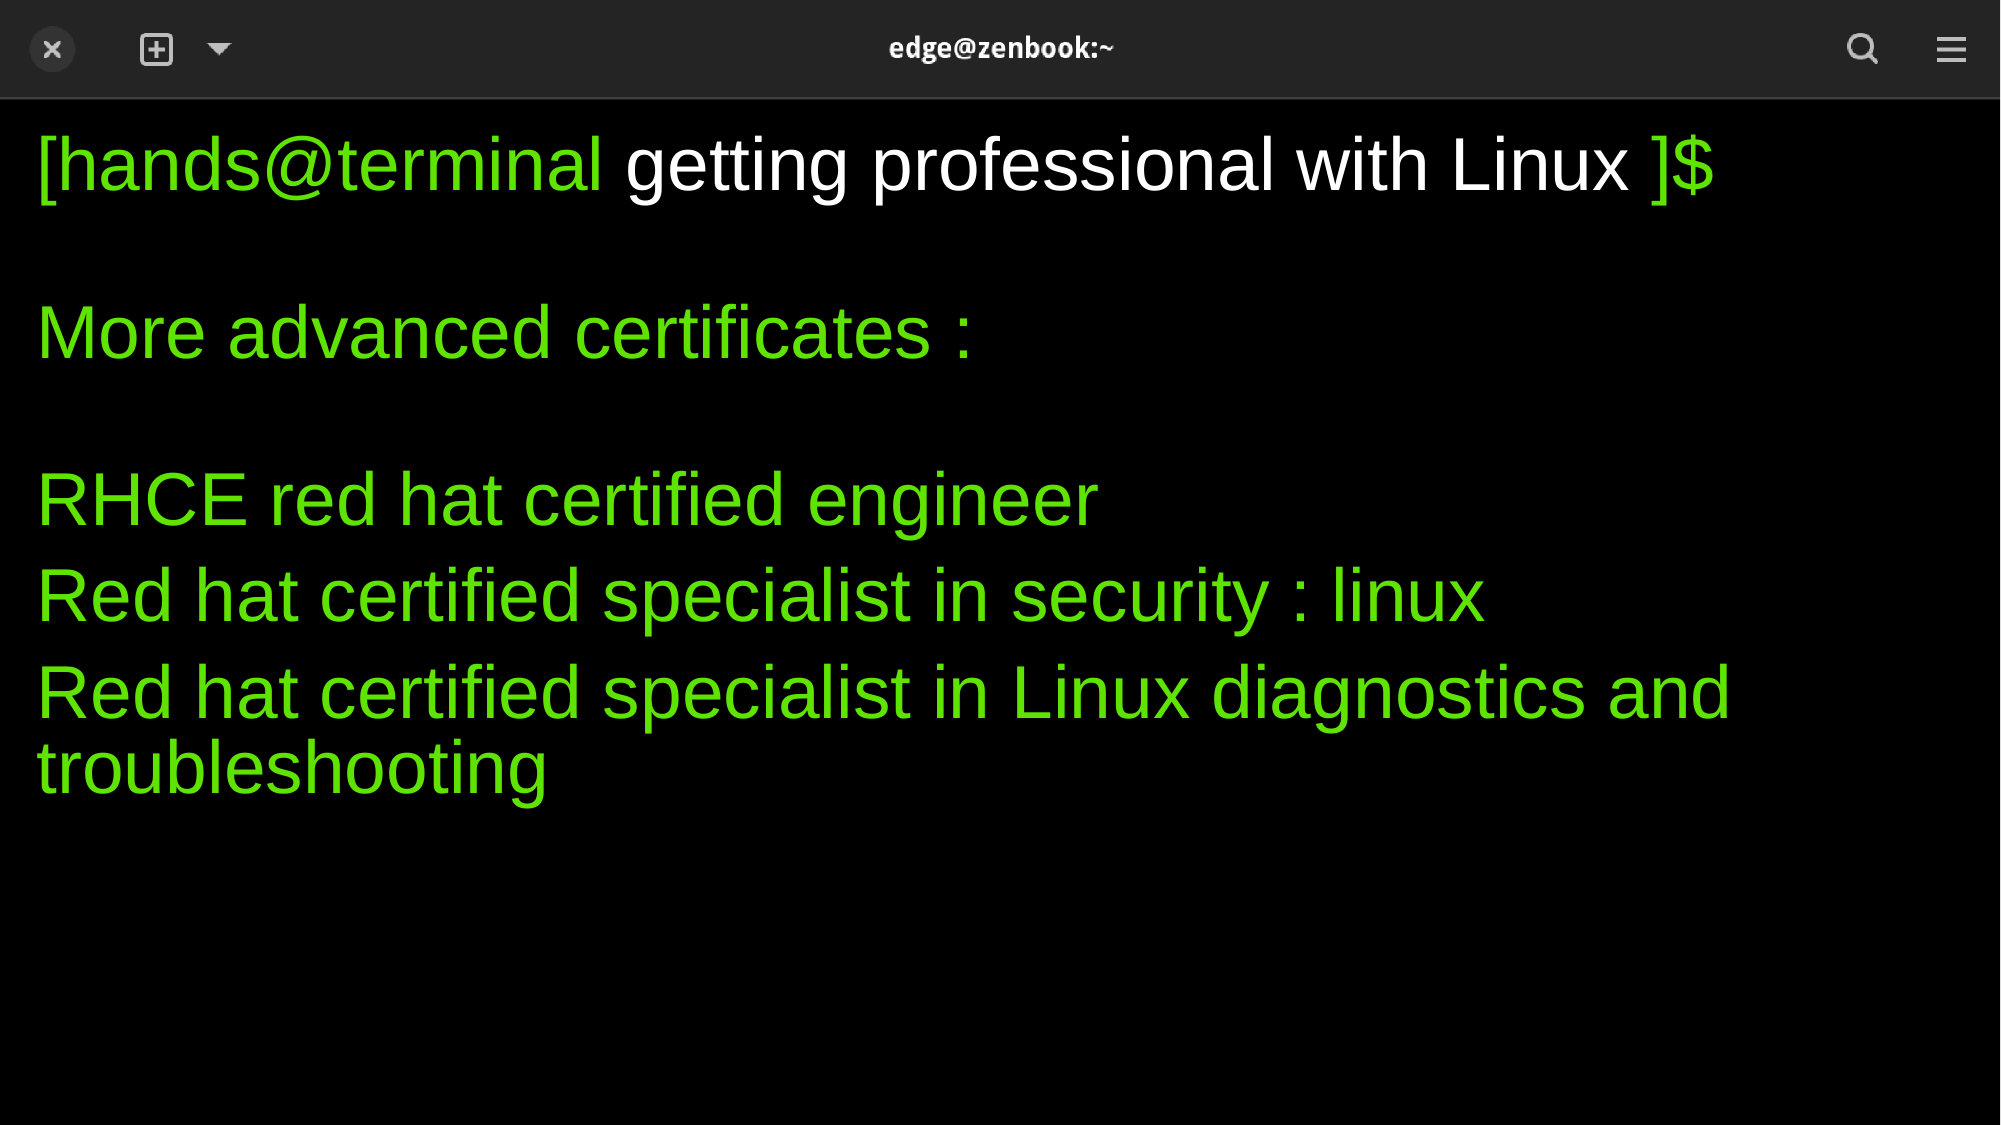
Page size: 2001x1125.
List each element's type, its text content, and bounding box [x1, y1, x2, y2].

picture [0, 0, 2001, 1125]
subtitle [hands@terminal getting professional with Linux ]$ More advanced certificates : RHCE red hat certified engineer Red hat certified specialist in security : linux Red hat certified specialist in Linux diagnostics and troubleshooting [21, 122, 1980, 1108]
